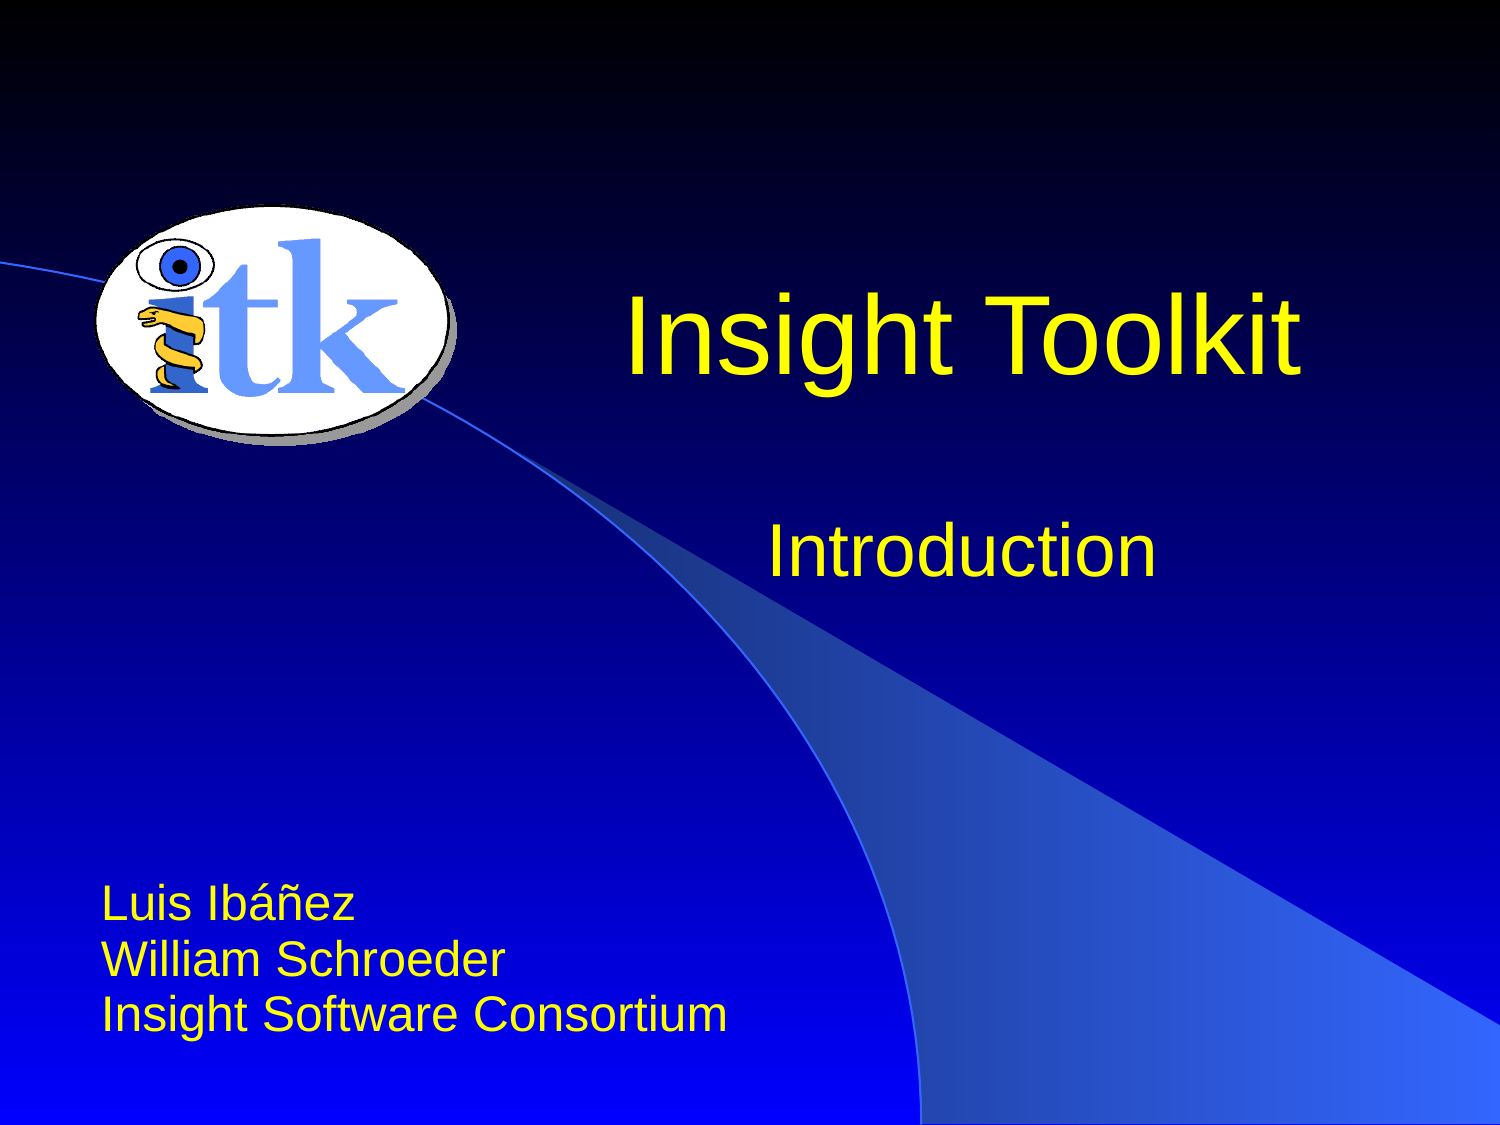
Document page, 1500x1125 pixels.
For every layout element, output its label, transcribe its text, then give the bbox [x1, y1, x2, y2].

picture [75, 199, 461, 451]
text_box Luis Ibáñez William Schroeder Insight Software Consortium [85, 871, 801, 1051]
title Insight Toolkit Introduction [474, 212, 1450, 601]
